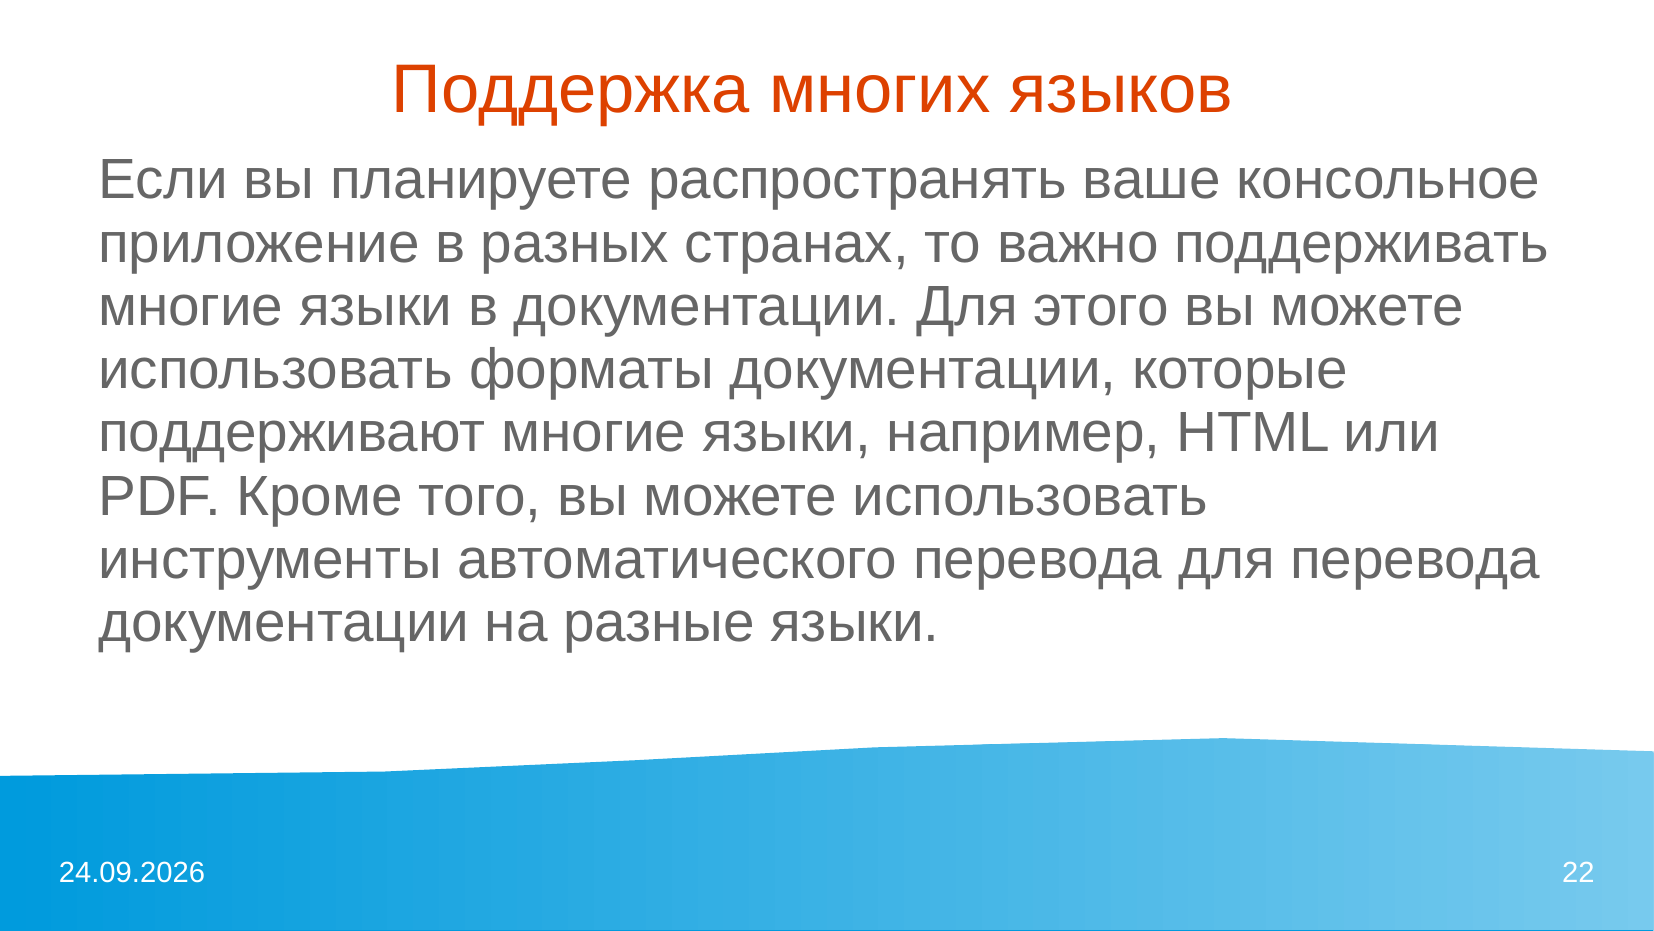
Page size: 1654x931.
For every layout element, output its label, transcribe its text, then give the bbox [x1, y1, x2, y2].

list Если вы планируете распространять ваше консольное приложение в разных странах, то важно поддерживать многие языки в документации. Для этого вы можете использовать форматы документации, которые поддерживают многие языки, например, HTML или PDF. Кроме того, вы можете использовать инструменты автоматического перевода для перевода документации на разные языки. [29, 147, 1565, 709]
title Поддержка многих языков [29, 0, 1506, 147]
